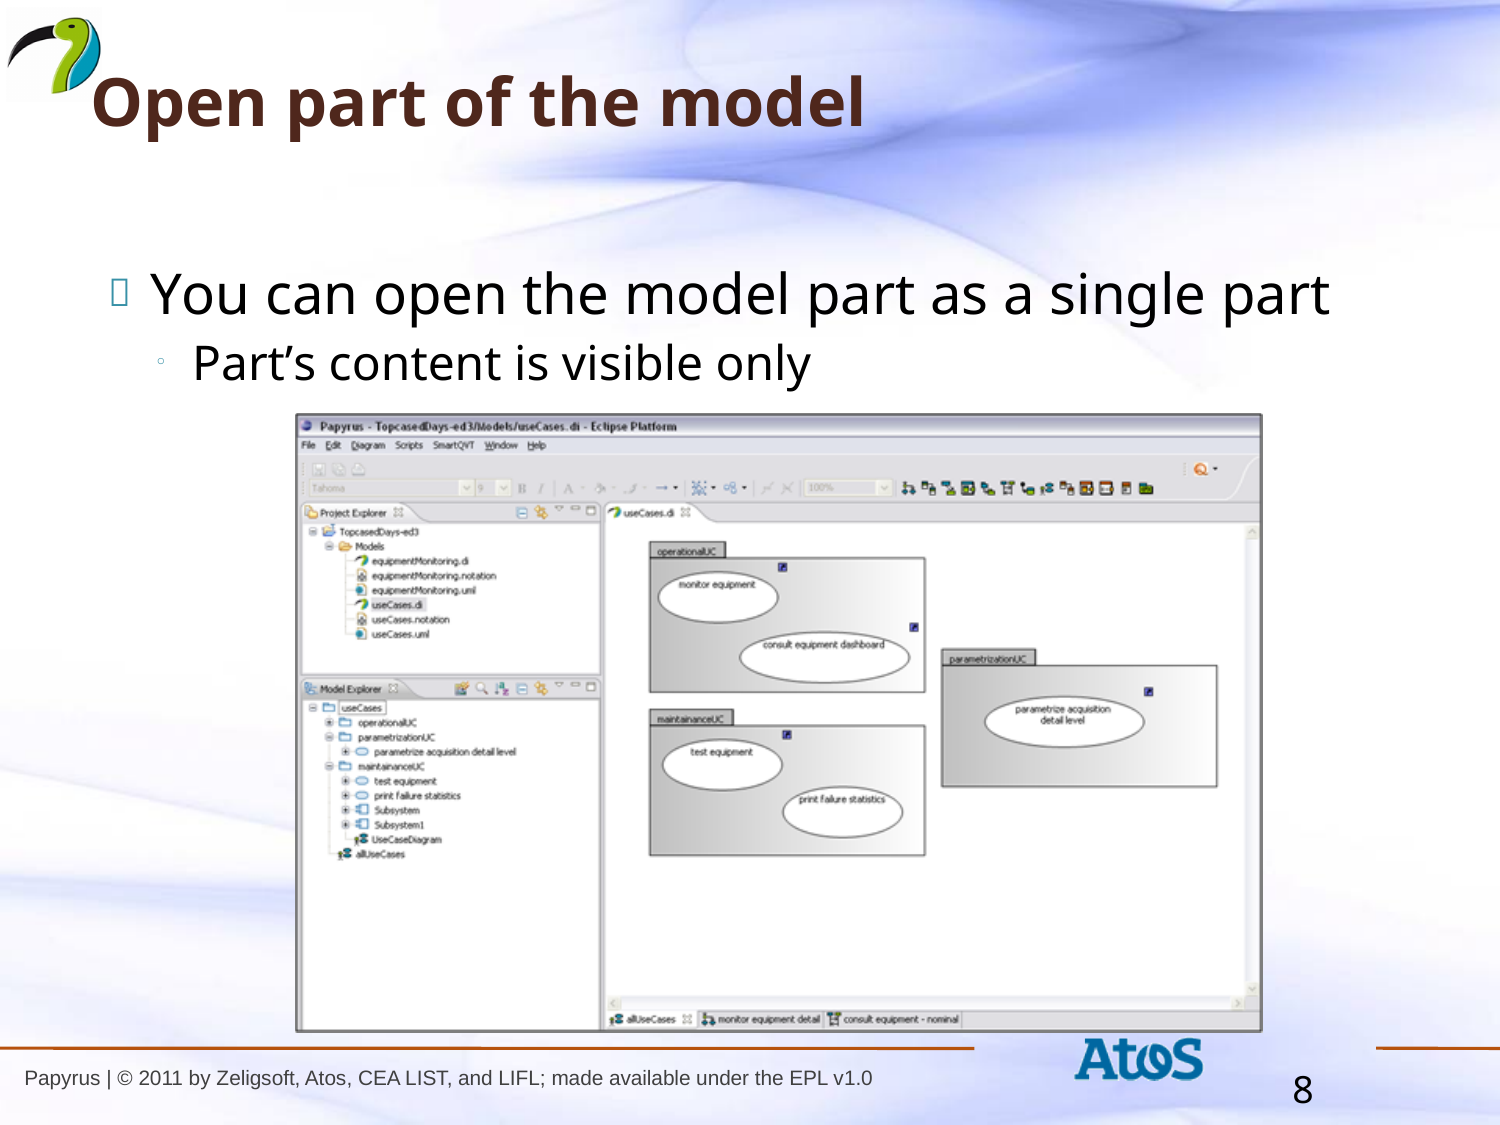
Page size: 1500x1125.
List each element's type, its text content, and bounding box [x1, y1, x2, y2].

title Open part of the model [75, 45, 1425, 233]
slide_number <numéro> [1277, 1051, 1338, 1112]
list You can open the model part as a single part Part’s content is visible only [75, 243, 1425, 986]
picture [0, 0, 1500, 1125]
